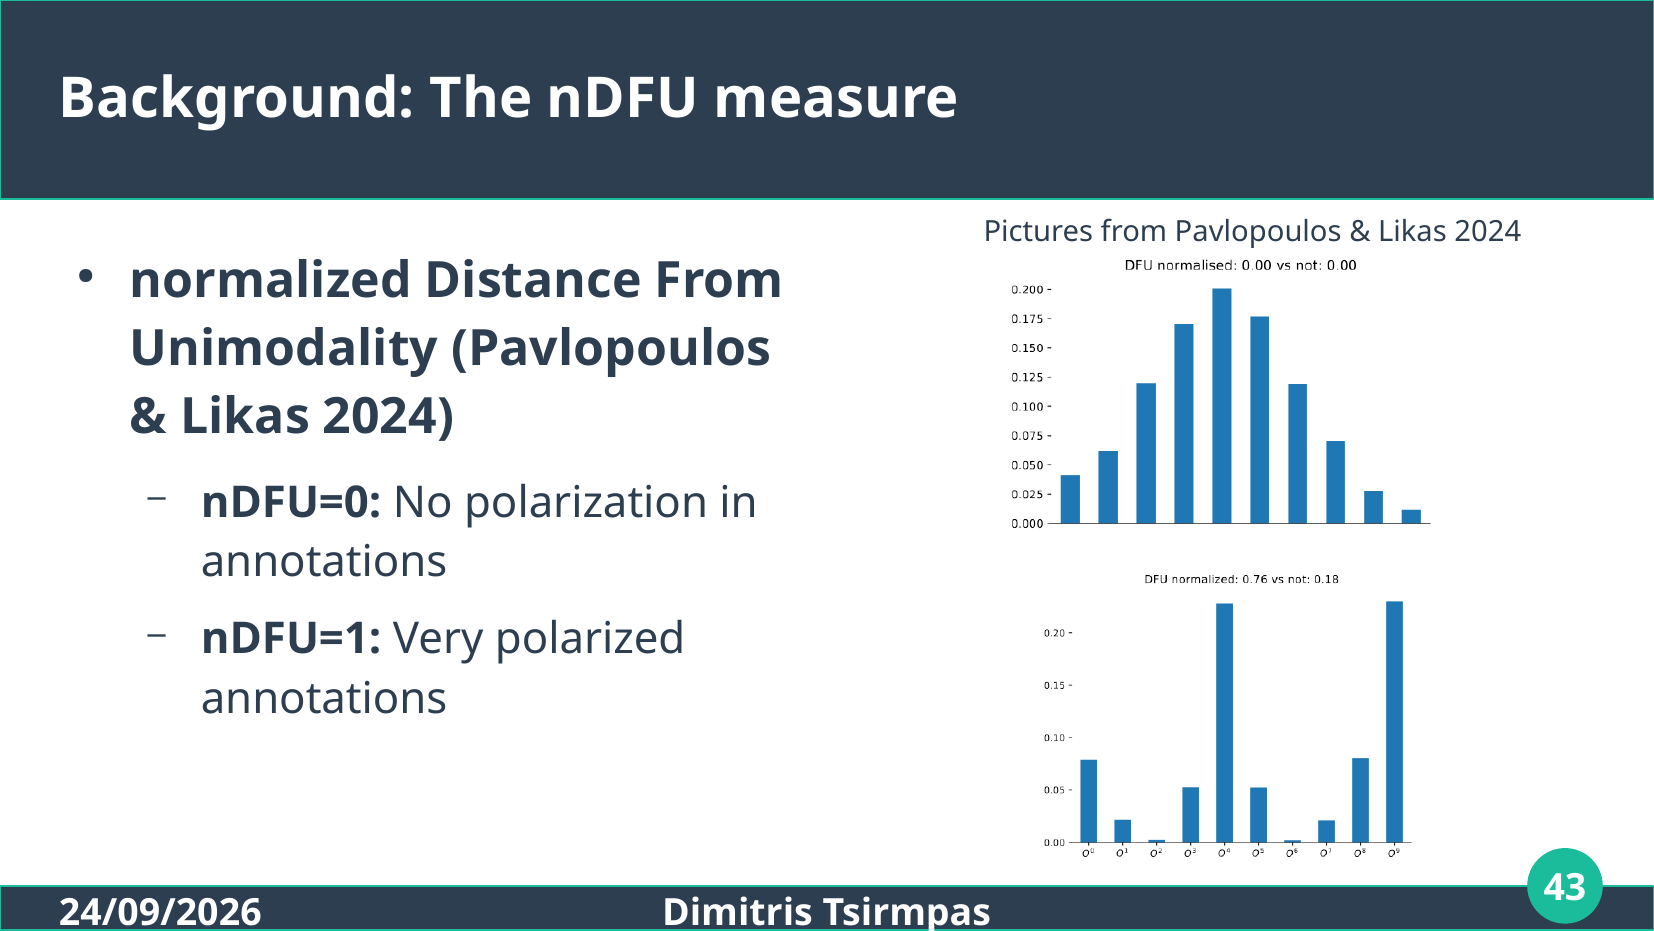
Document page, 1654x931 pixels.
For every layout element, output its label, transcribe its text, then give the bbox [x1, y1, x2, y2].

text_box Pictures from Pavlopoulos & Likas 2024 [968, 202, 1538, 257]
list normalized Distance From Unimodality (Pavlopoulos & Likas 2024) nDFU=0: No polarization in annotations nDFU=1: Very polarized annotations [59, 243, 809, 864]
picture [986, 257, 1455, 540]
picture [1017, 567, 1423, 864]
title Background: The nDFU measure [59, 37, 1595, 155]
